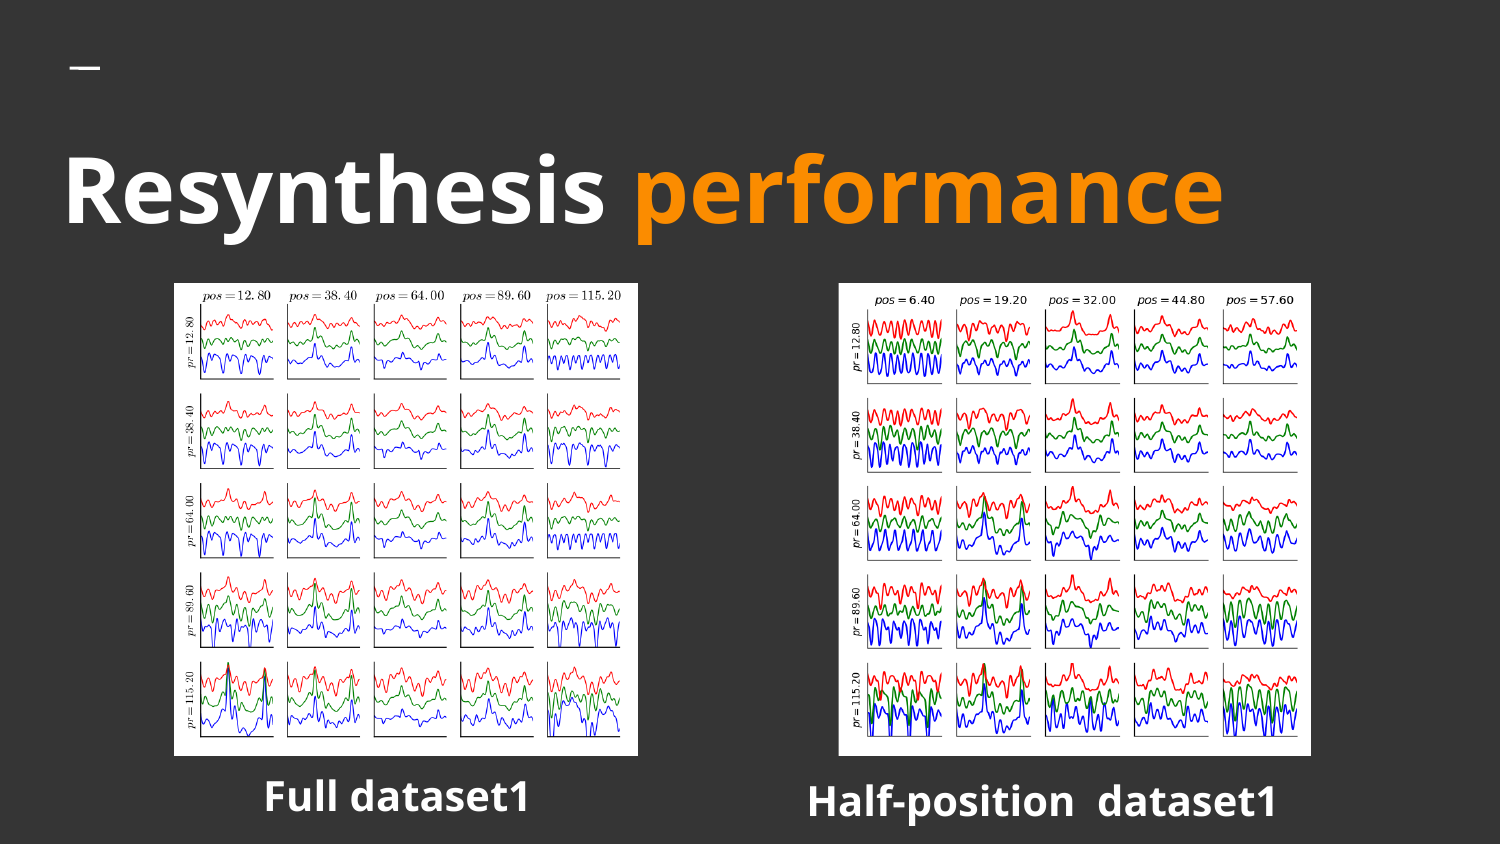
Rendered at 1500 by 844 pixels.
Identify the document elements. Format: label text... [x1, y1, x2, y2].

picture [174, 283, 638, 756]
picture [838, 283, 1311, 756]
title Resynthesis performance [46, 116, 1463, 260]
title Half-position dataset1 [791, 759, 1371, 844]
title Full dataset1 [248, 754, 603, 839]
